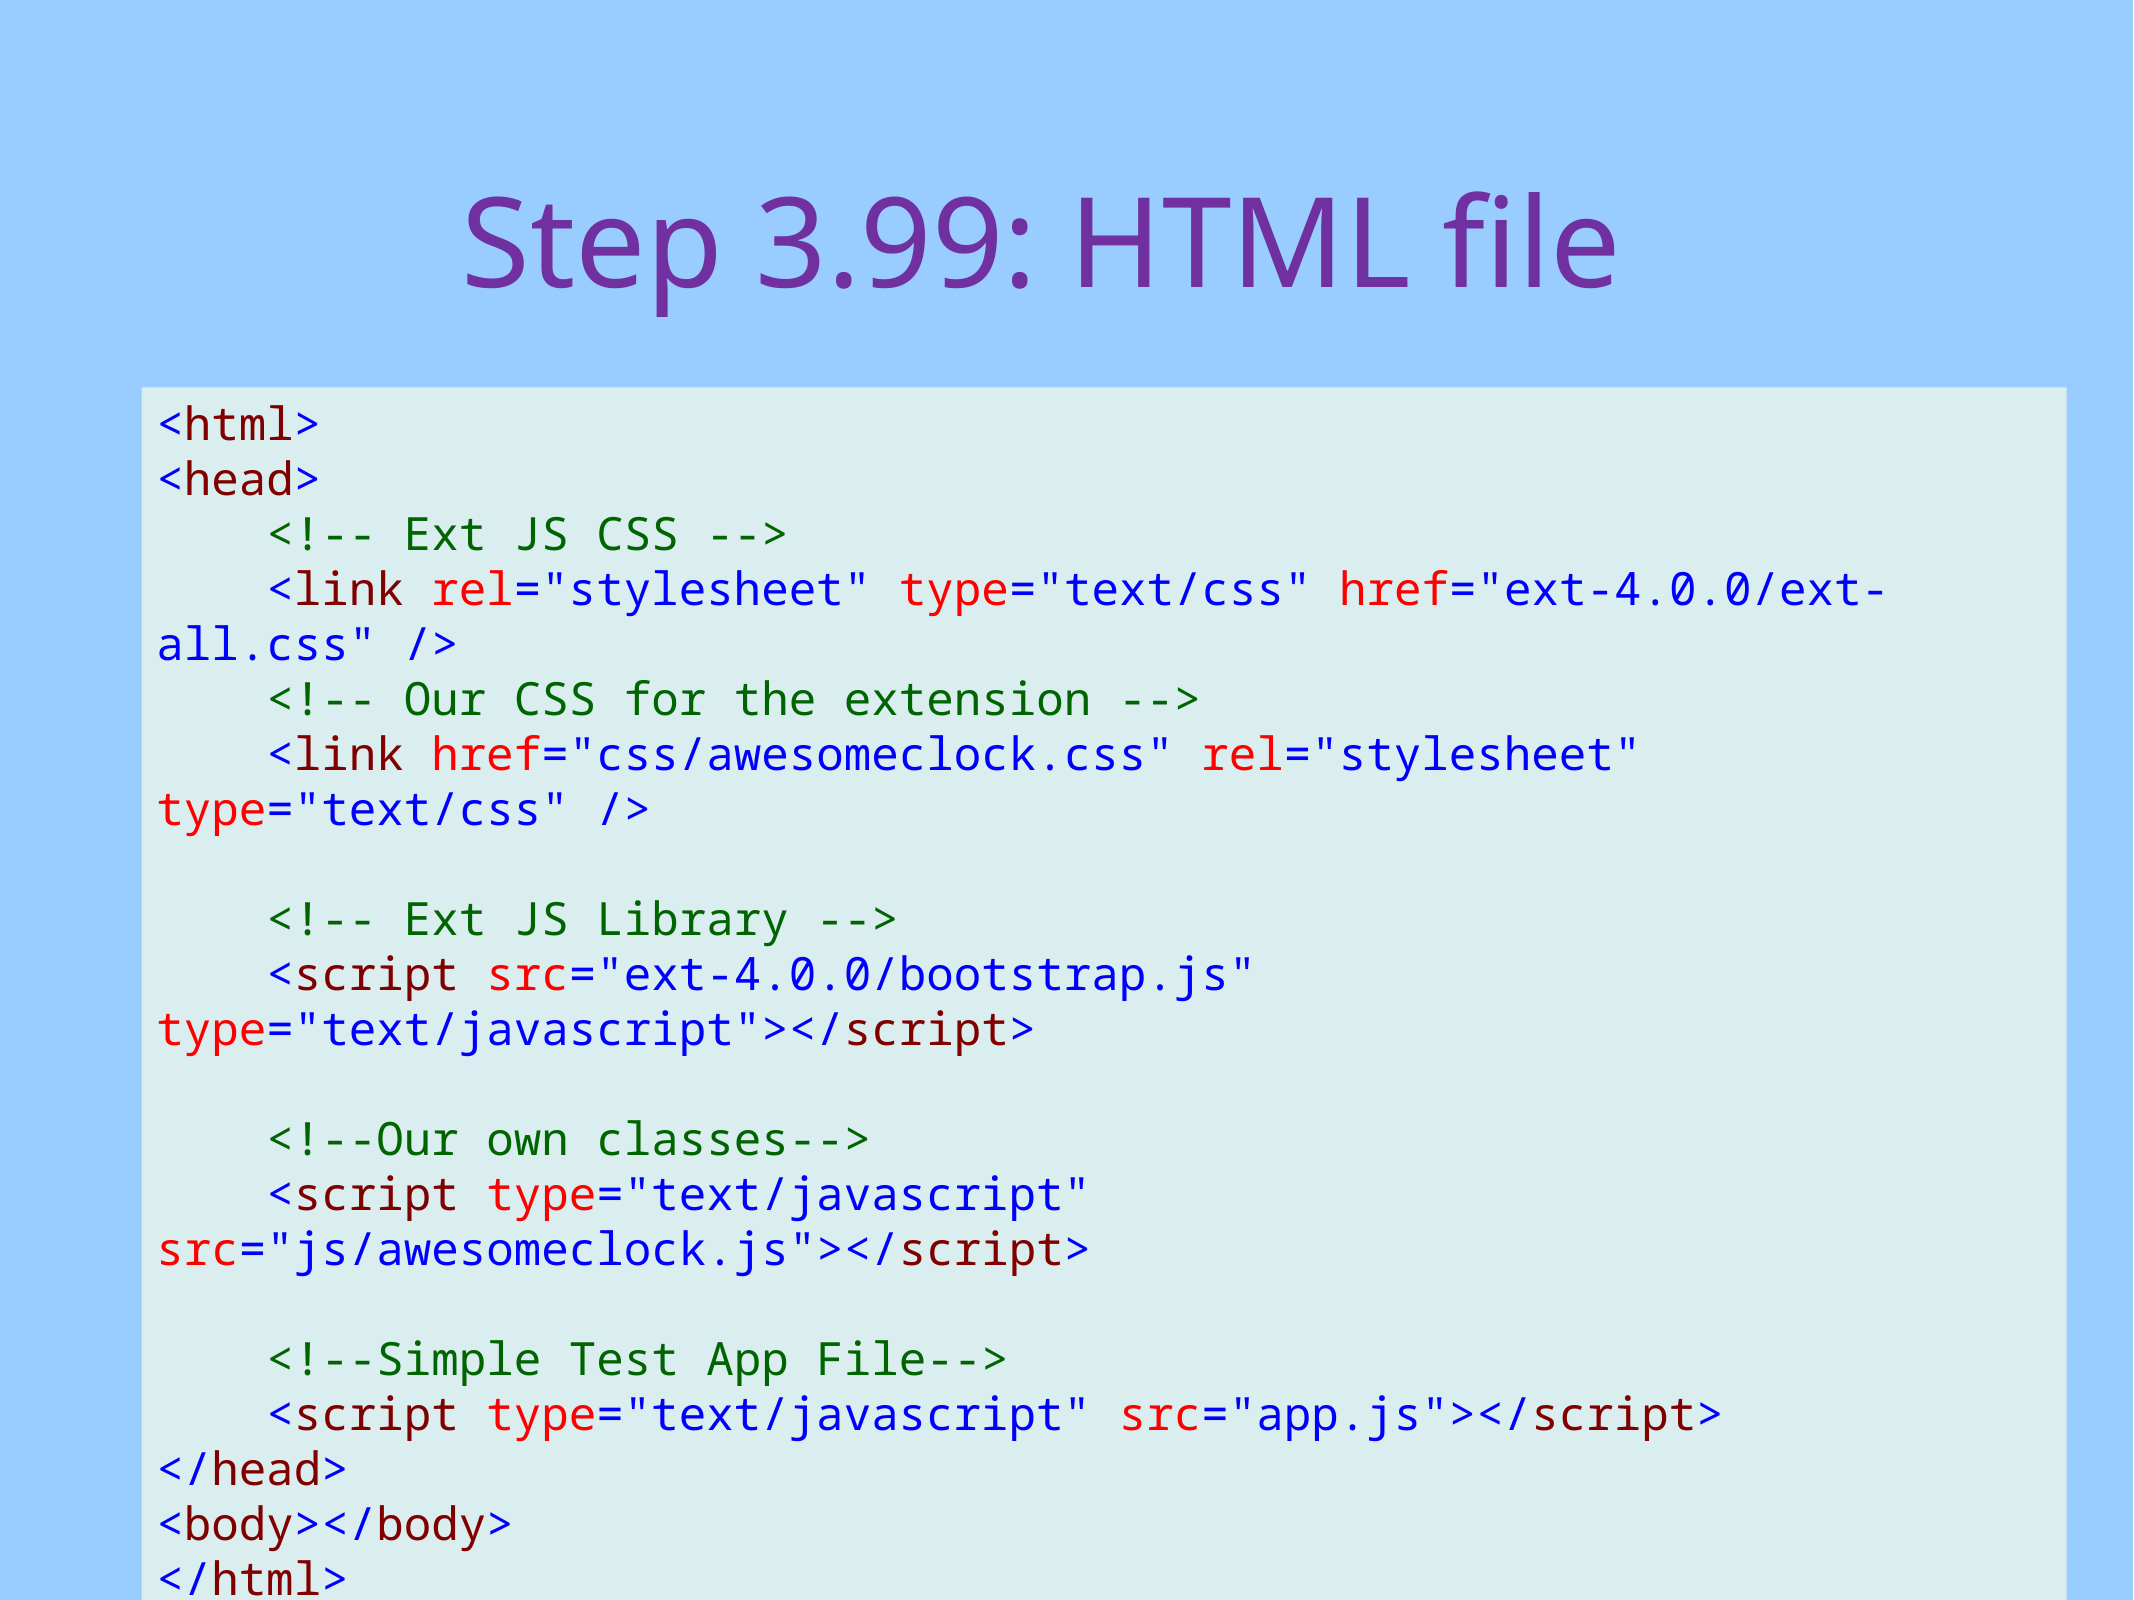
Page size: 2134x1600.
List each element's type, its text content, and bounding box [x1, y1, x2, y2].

text_box <html> <head> <!-- Ext JS CSS --> <link rel="stylesheet" type="text/css" href="ext-4.0.0/ext-all.css" /> <!-- Our CSS for the extension --> <link href="css/awesomeclock.css" rel="stylesheet" type="text/css" /> <!-- Ext JS Library --> <script src="ext-4.0.0/bootstrap.js" type="text/javascript"></script> <!--Our own classes--> <script type="text/javascript" src="js/awesomeclock.js"></script> <!--Simple Test App File--> <script type="text/javascript" src="app.js"></script> </head> <body></body> </html> [141, 387, 2067, 1600]
text_box Step 3.99: HTML file [116, 112, 1967, 321]
